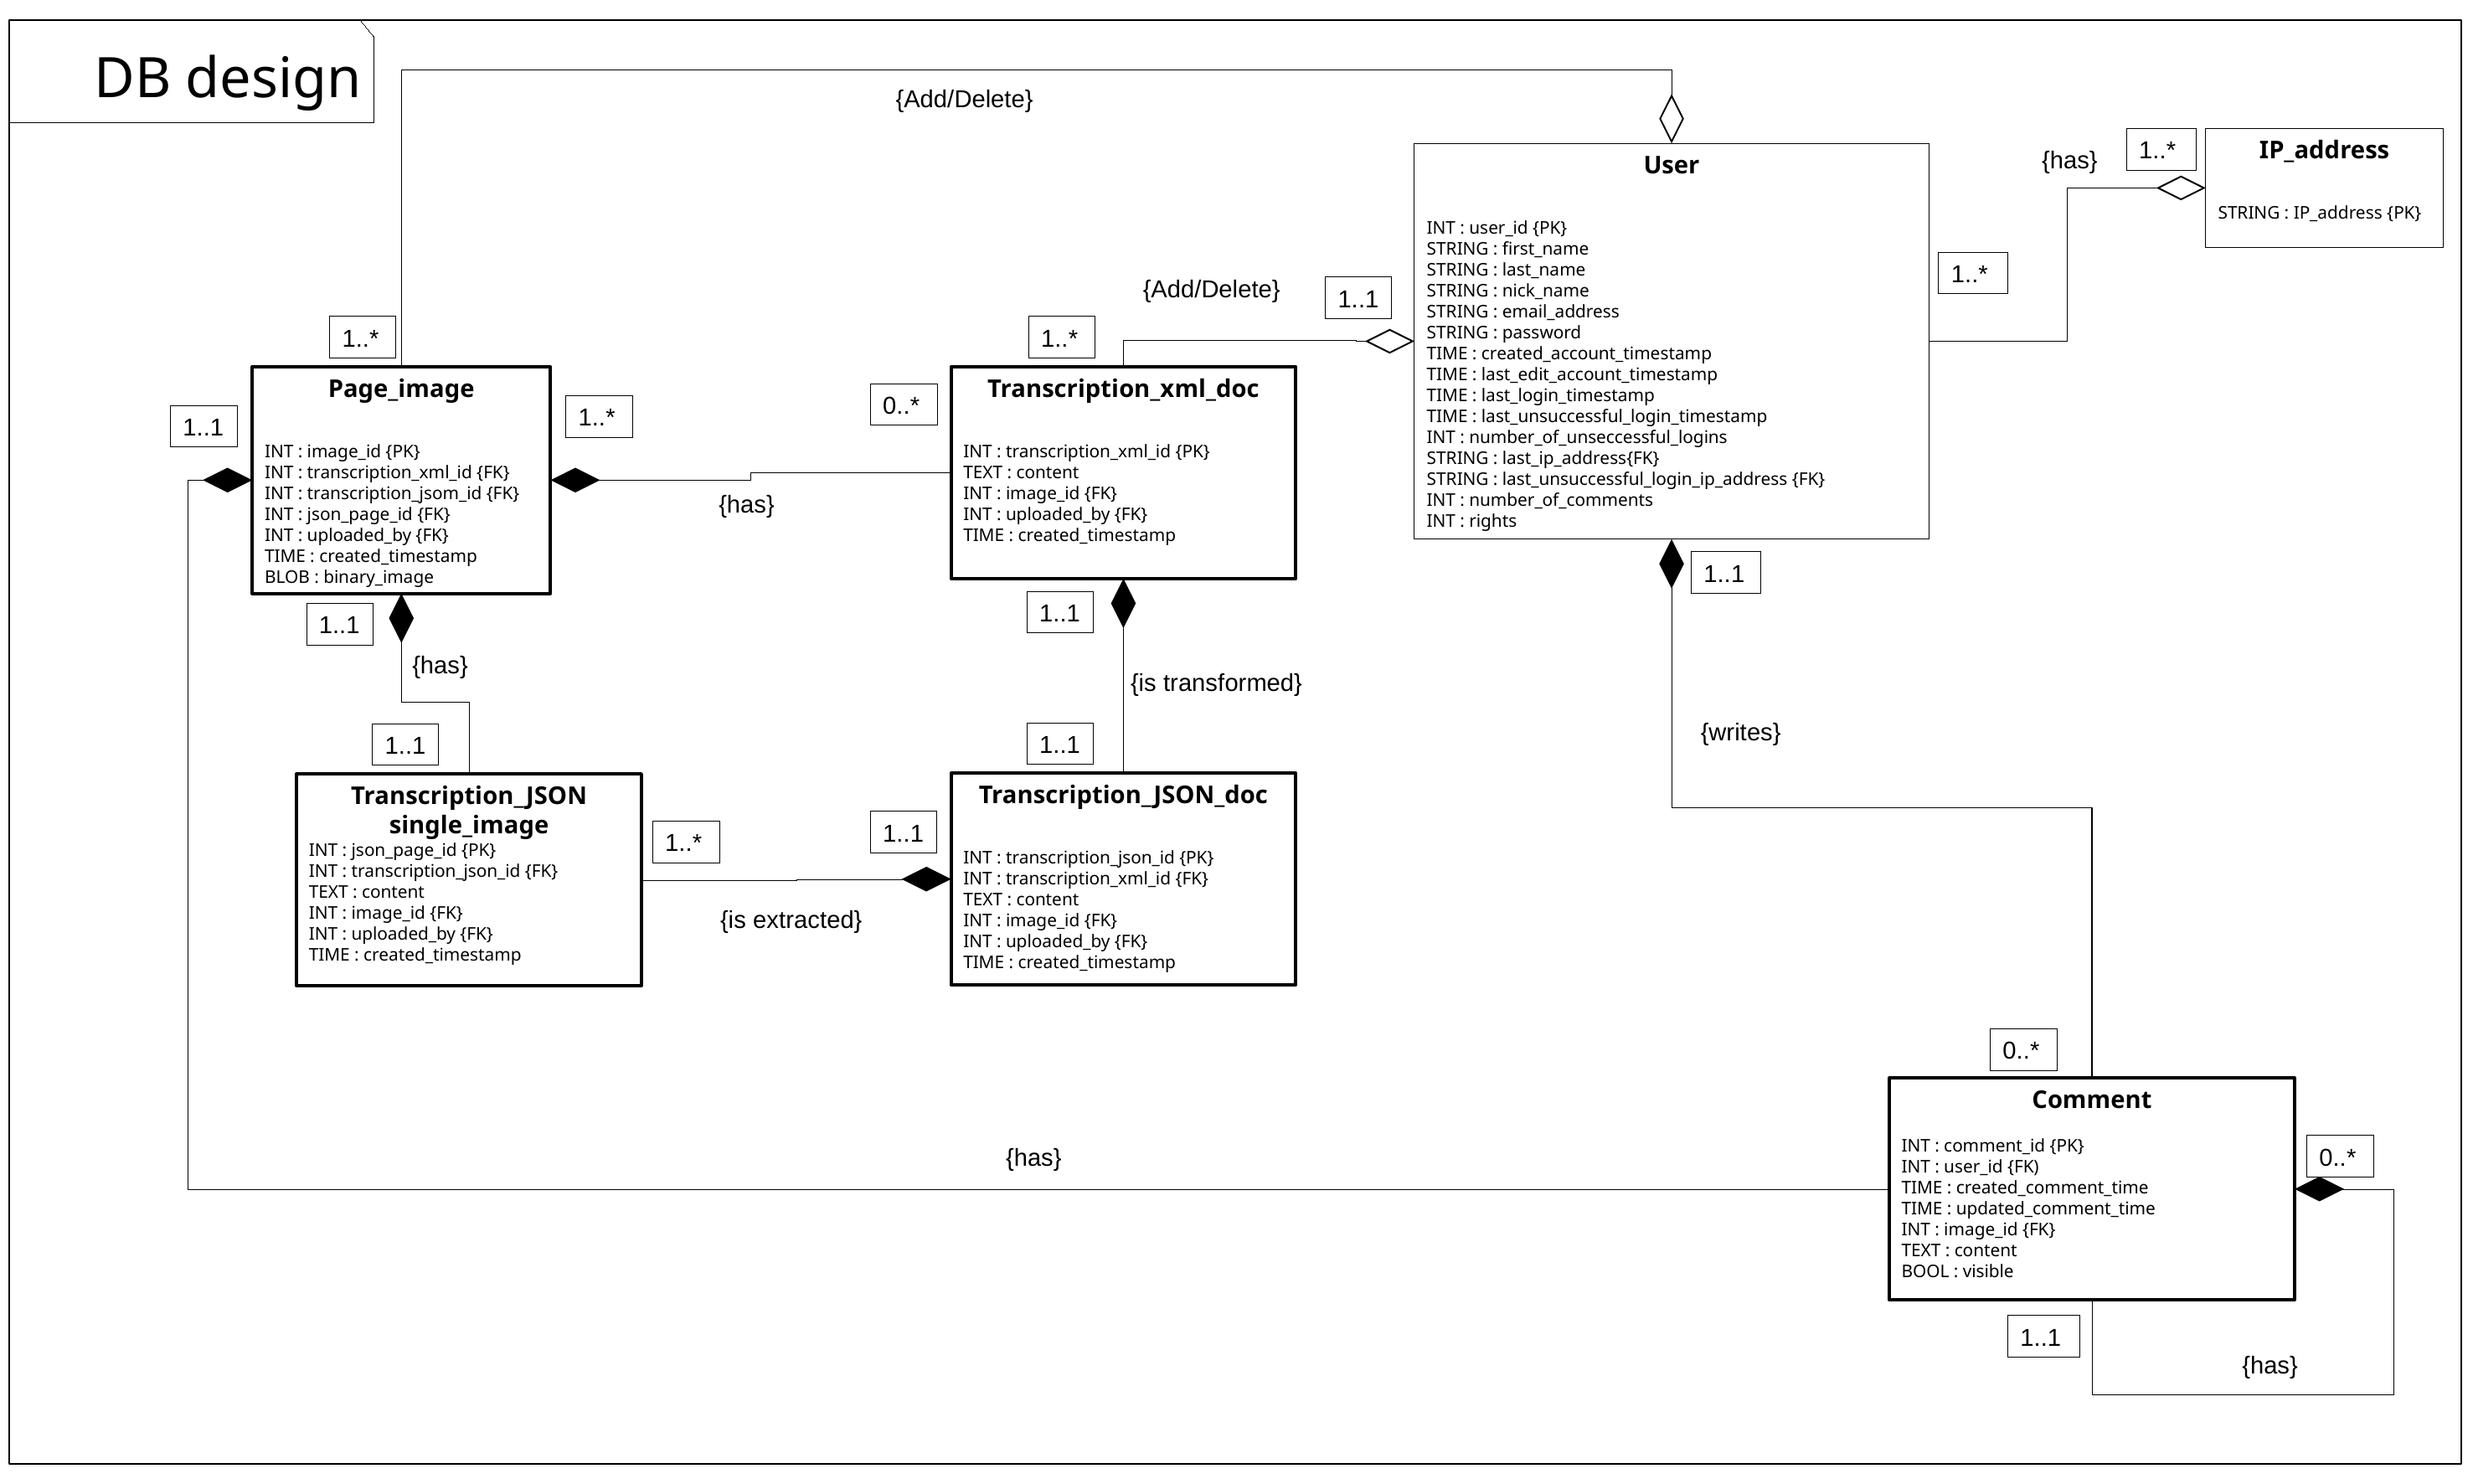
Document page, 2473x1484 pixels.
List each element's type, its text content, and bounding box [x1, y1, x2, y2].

text_box 1..1 [170, 405, 238, 447]
text_box {Add/Delete} [880, 77, 1048, 120]
text_box {has} [989, 1135, 1079, 1177]
text_box 1..* [1028, 316, 1095, 358]
text_box 0..* [2306, 1135, 2374, 1177]
text_box {has} [702, 482, 791, 524]
text_box 1..* [1938, 252, 2008, 294]
text_box {has} [2027, 138, 2112, 181]
text_box DB design [10, 21, 374, 123]
text_box 1..* [652, 821, 720, 863]
text_box {has} [2176, 1342, 2364, 1385]
text_box 0..* [870, 384, 938, 425]
text_box 1..1 [2007, 1315, 2080, 1358]
text_box {writes} [1681, 709, 1801, 752]
text_box 0..* [1990, 1028, 2058, 1071]
text_box 1..1 [1027, 723, 1094, 765]
text_box Transcription_xml_doc INT : transcription_xml_id {PK} TEXT : content INT : image_id {FK} INT : uploaded_by {FK} TIME : created_timestamp [951, 366, 1296, 579]
text_box Page_image INT : image_id {PK} INT : transcription_xml_id {FK} INT : transcription_jsom_id {FK} INT : json_page_id {FK} INT : uploaded_by {FK} TIME : created_timestamp BLOB : binary_image [252, 366, 551, 594]
text_box 1..* [329, 316, 396, 358]
text_box IP_address STRING : IP_address {PK} [2205, 128, 2444, 248]
text_box 1..* [2126, 128, 2197, 171]
text_box Transcription_JSON single_image INT : json_page_id {PK} INT : transcription_json_id {FK} TEXT : content INT : image_id {FK} INT : uploaded_by {FK} TIME : created_timestamp [296, 774, 641, 987]
text_box Transcription_JSON_doc INT : transcription_json_id {PK} INT : transcription_xml_id {FK} TEXT : content INT : image_id {FK} INT : uploaded_by {FK} TIME : created_timestamp [951, 773, 1296, 986]
text_box {has} [395, 642, 485, 685]
text_box 1..1 [307, 603, 374, 646]
text_box {is transformed} [1117, 660, 1123, 703]
text_box 1..1 [870, 811, 937, 853]
text_box {is transformed} [1124, 660, 1316, 703]
text_box {Add/Delete} [1127, 266, 1296, 309]
text_box 1..1 [1691, 551, 1761, 594]
text_box {is extracted} [692, 898, 890, 940]
text_box 1..1 [1325, 276, 1392, 319]
text_box 1..1 [372, 724, 439, 765]
text_box Comment INT : comment_id {PK} INT : user_id {FK) TIME : created_comment_time TIME : updated_comment_time INT : image_id {FK} TEXT : content BOOL : visible [1888, 1078, 2295, 1301]
text_box 1..1 [1027, 591, 1094, 633]
text_box 1..* [565, 395, 633, 438]
text_box User INT : user_id {PK} STRING : first_name STRING : last_name STRING : nick_name STRING : email_address STRING : password TIME : created_account_timestamp TIME : last_edit_account_timestamp TIME : last_login_timestamp TIME : last_unsuccessful_login_timestamp INT : number_of_unseccessful_logins STRING : last_ip_address{FK} STRING : last_unsuccessful_login_ip_address {FK} INT : number_of_comments INT : rights [1414, 143, 1929, 539]
